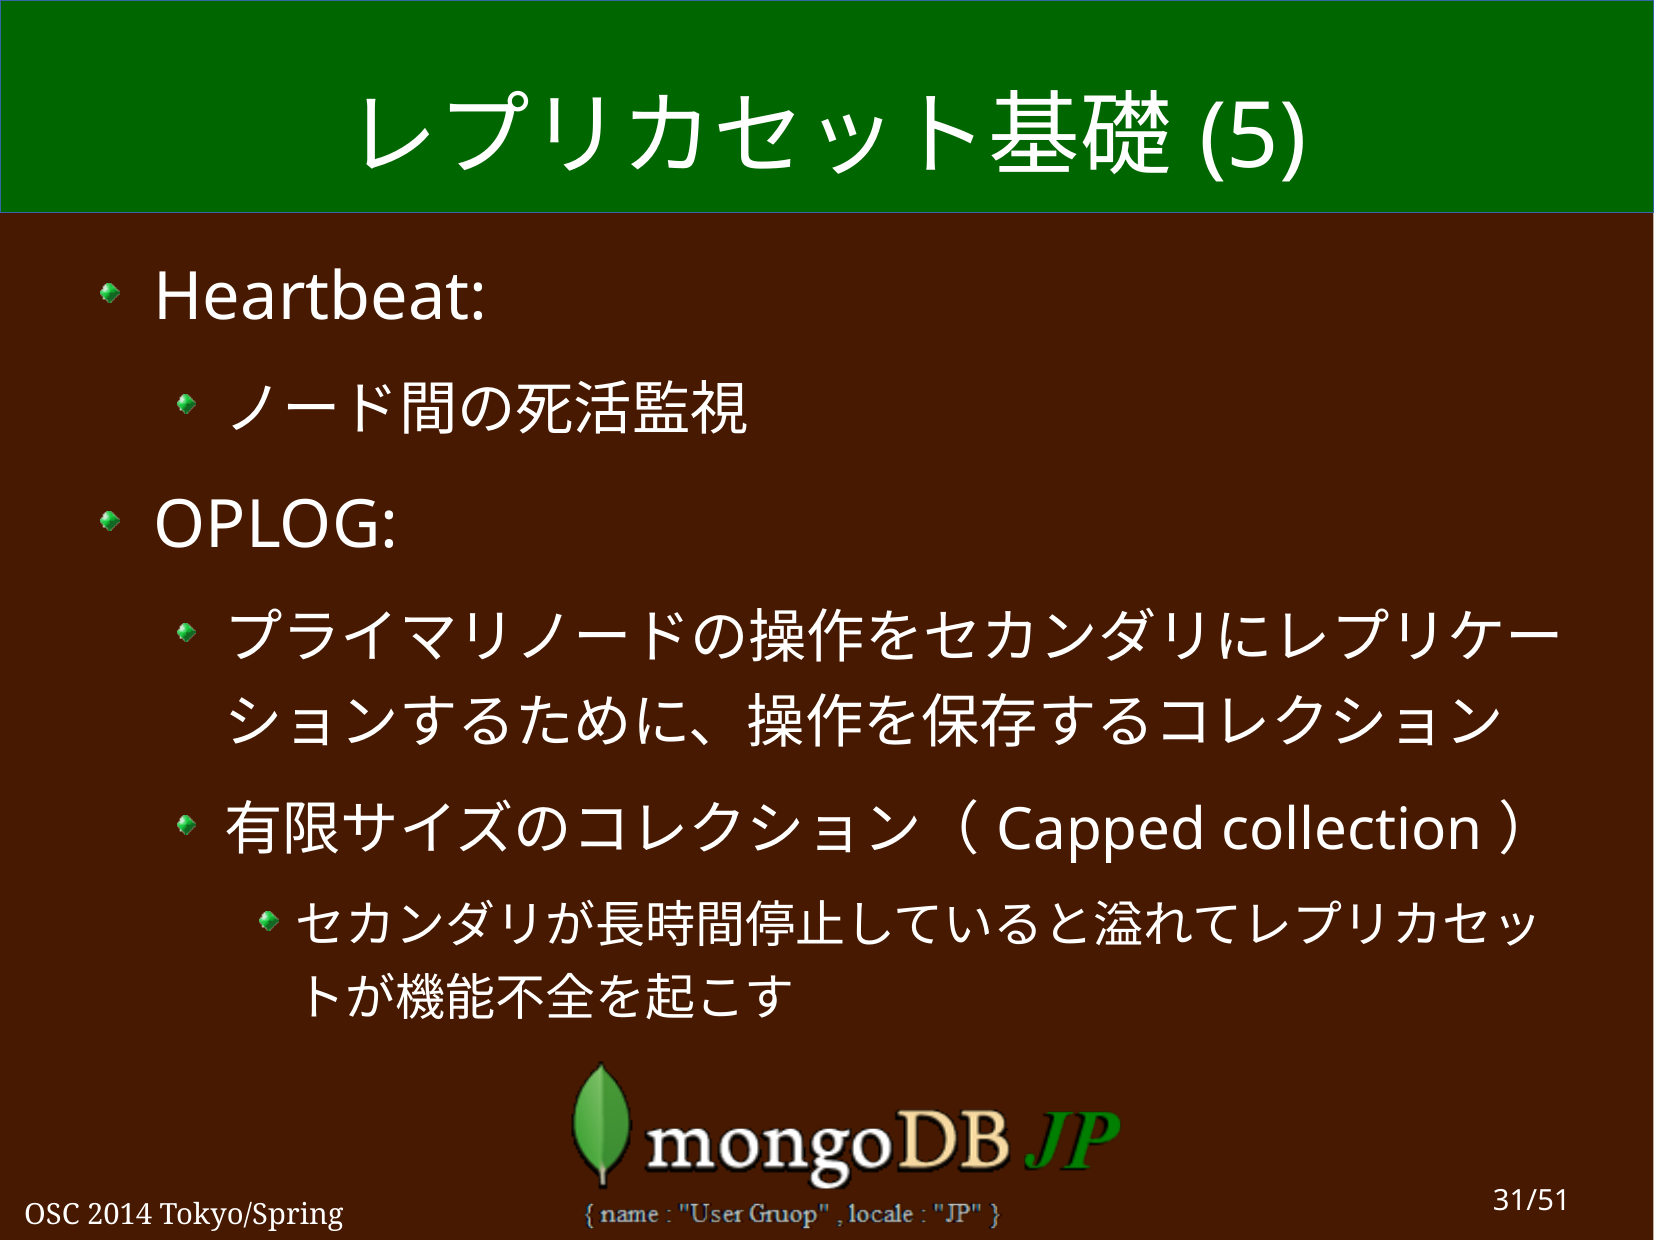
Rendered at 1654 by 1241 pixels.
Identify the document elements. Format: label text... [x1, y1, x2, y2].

list Heartbeat: ノード間の死活監視 OPLOG: プライマリノードの操作をセカンダリにレプリケーションするために、操作を保存するコレクション 有限サイズのコレクション（Capped collection） セカンダリが長時間停止していると溢れてレプリカセットが機能不全を起こす [82, 247, 1571, 968]
title レプリカセット基礎(5) [82, 49, 1571, 207]
picture [566, 1058, 1140, 1241]
